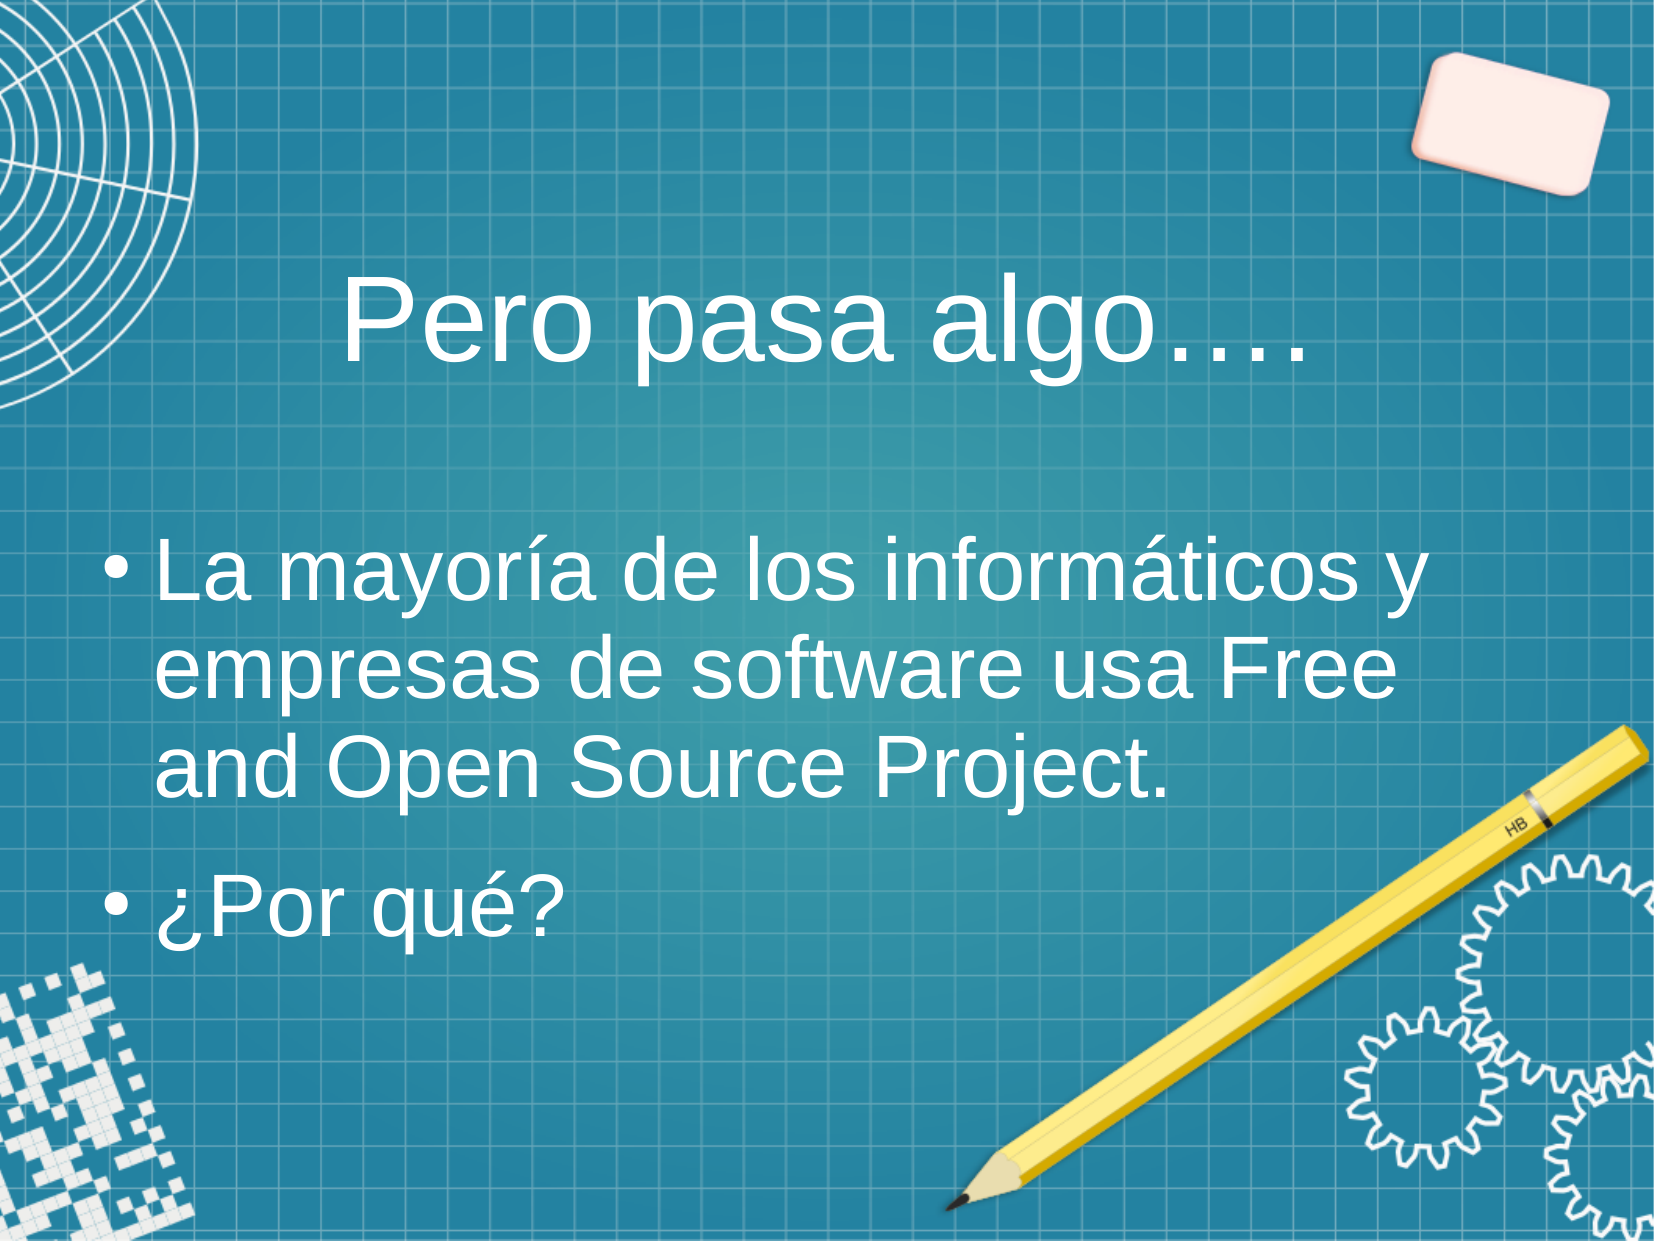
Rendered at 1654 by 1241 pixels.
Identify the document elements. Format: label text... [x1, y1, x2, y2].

picture [0, 0, 1654, 1241]
list La mayoría de los informáticos y empresas de software usa Free and Open Source Project. ¿Por qué? [82, 519, 1571, 1123]
title Pero pasa algo…. [82, 177, 1571, 461]
